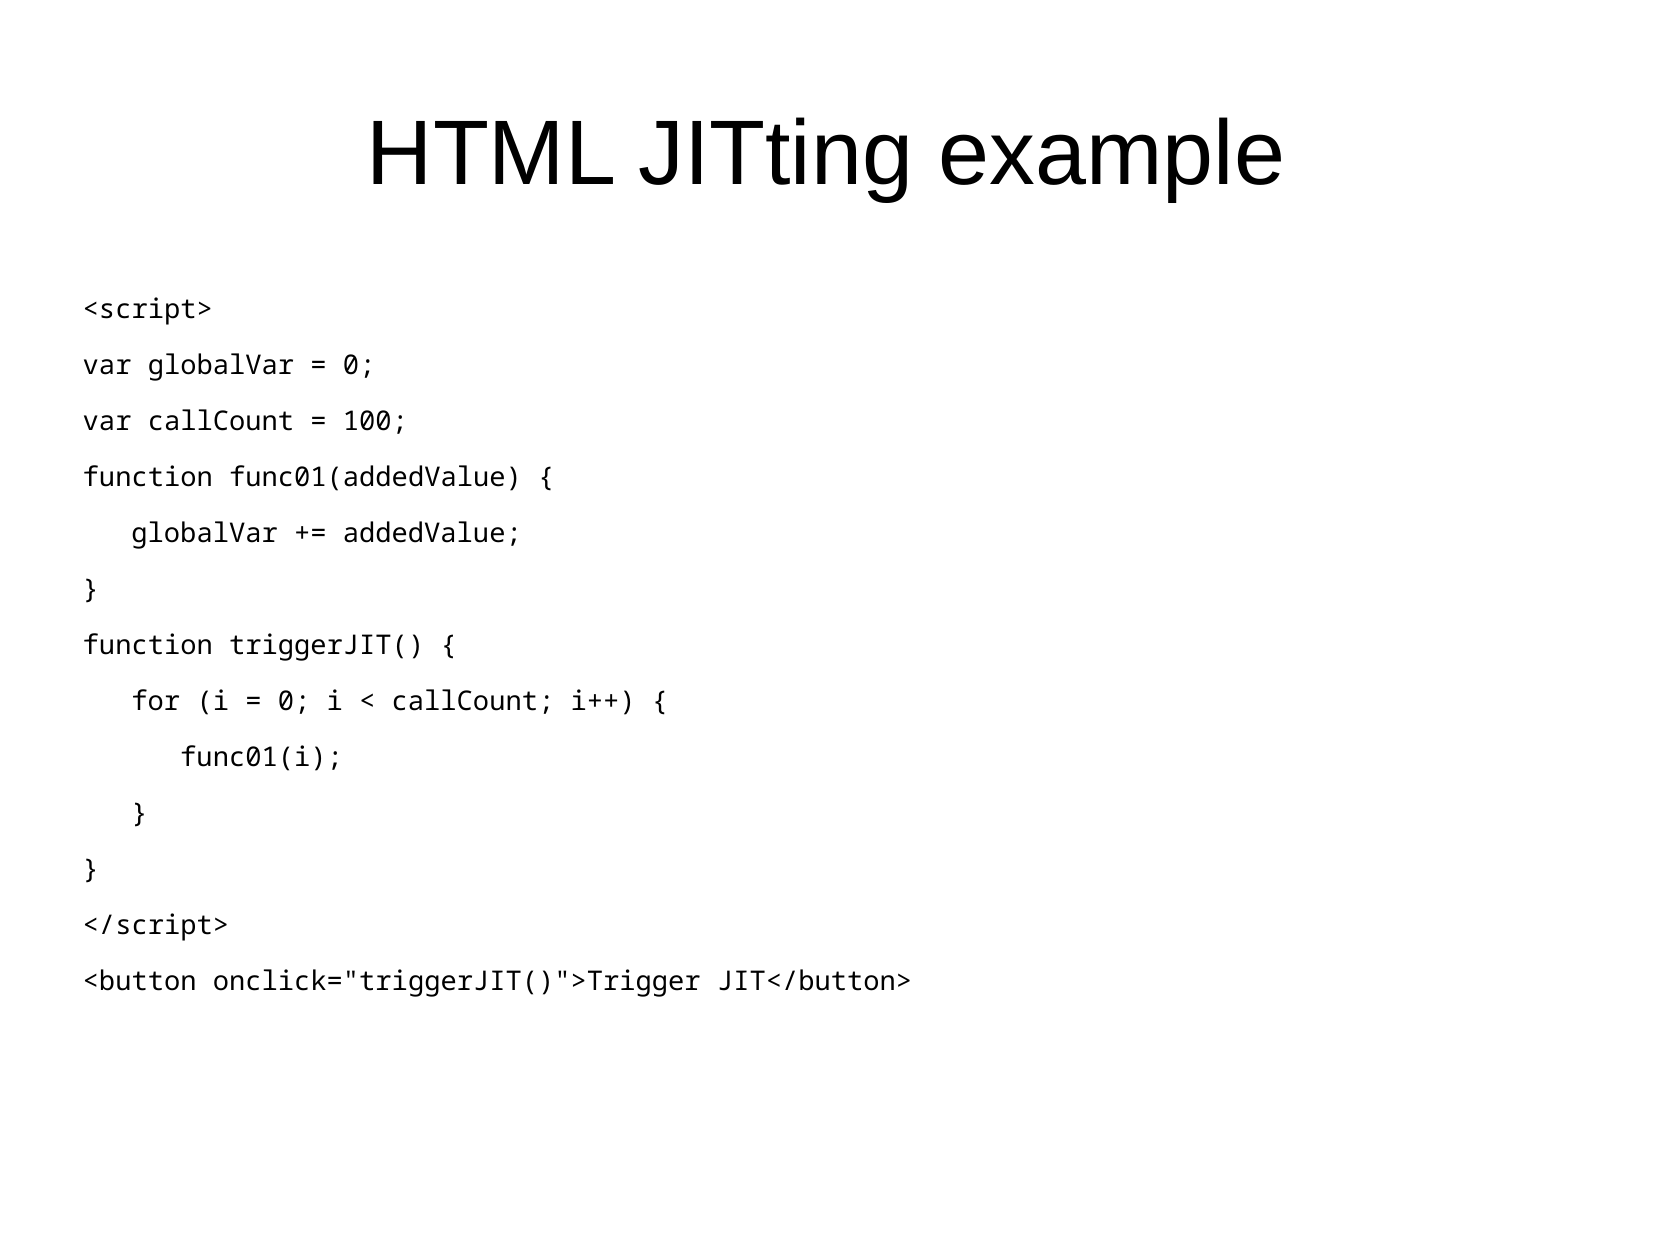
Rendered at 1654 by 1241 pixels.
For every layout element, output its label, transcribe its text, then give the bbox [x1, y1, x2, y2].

title HTML JITting example [82, 49, 1571, 257]
list <script> var globalVar = 0; var callCount = 100; function func01(addedValue) { globalVar += addedValue; } function triggerJIT() { for (i = 0; i < callCount; i++) { func01(i); } } </script> <button onclick="triggerJIT()">Trigger JIT</button> [82, 290, 1571, 1010]
